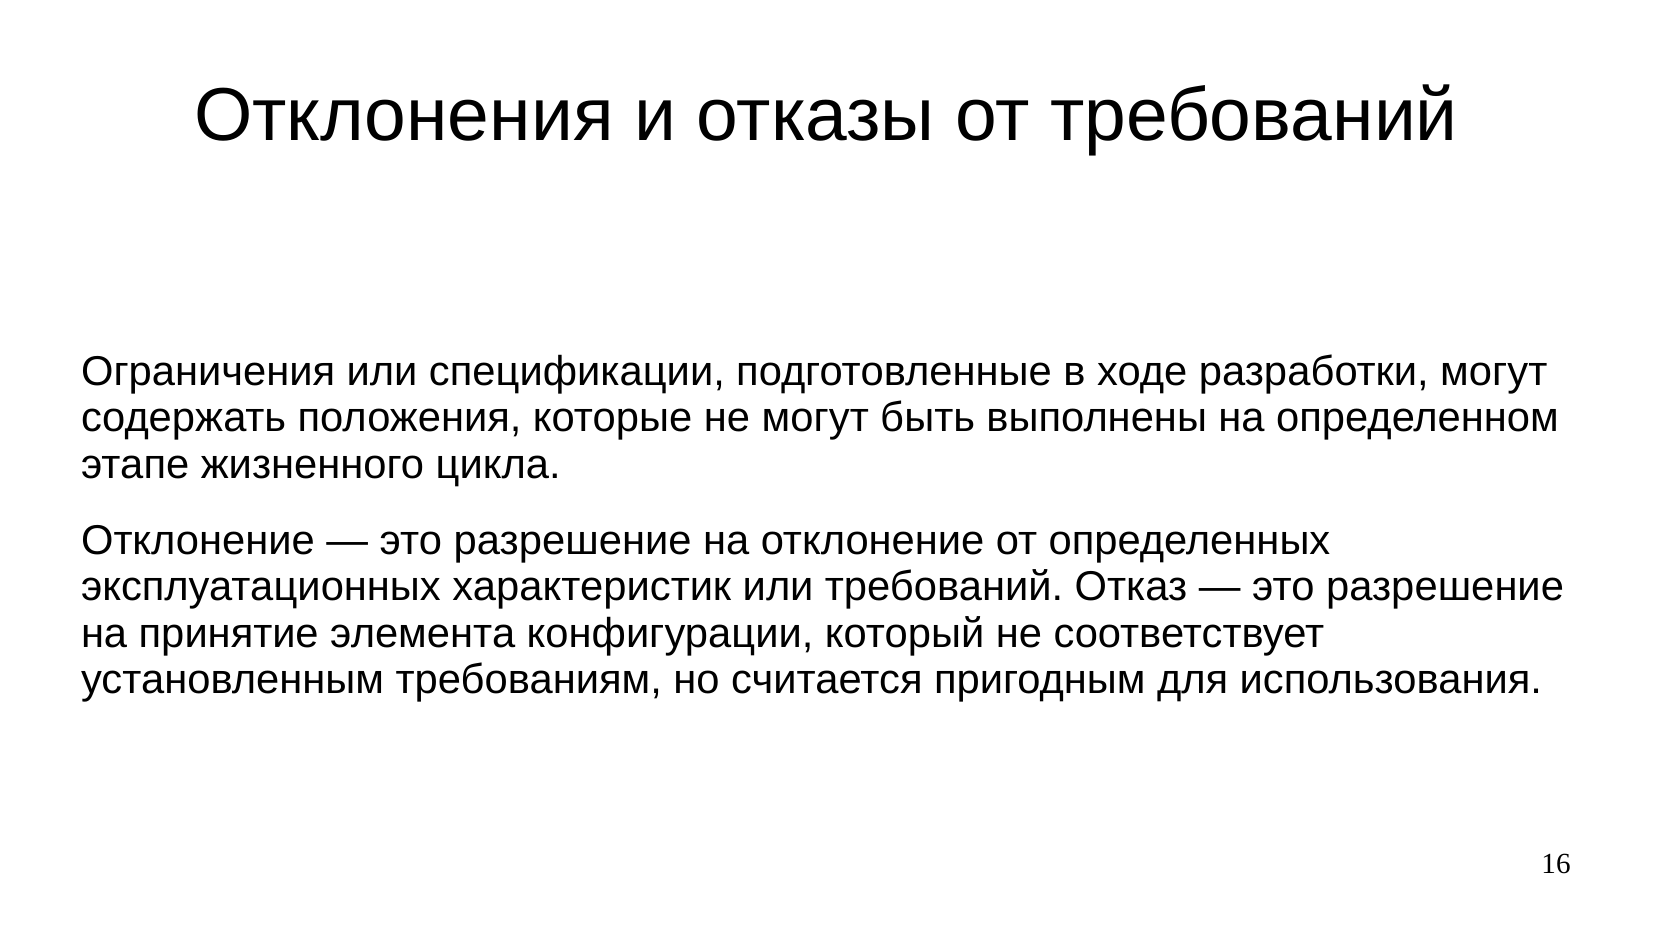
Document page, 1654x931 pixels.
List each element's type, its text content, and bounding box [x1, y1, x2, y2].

list Ограничения или спецификации, подготовленные в ходе разработки, могут содержать положения, которые не могут быть выполнены на определенном этапе жизненного цикла. Отклонение — это разрешение на отклонение от определенных эксплуатационных характеристик или требований. Отказ — это разрешение на принятие элемента конфигурации, который не соответствует установленным требованиям, но считается пригодным для использования. [81, 347, 1570, 744]
title Отклонения и отказы от требований [82, 37, 1571, 193]
